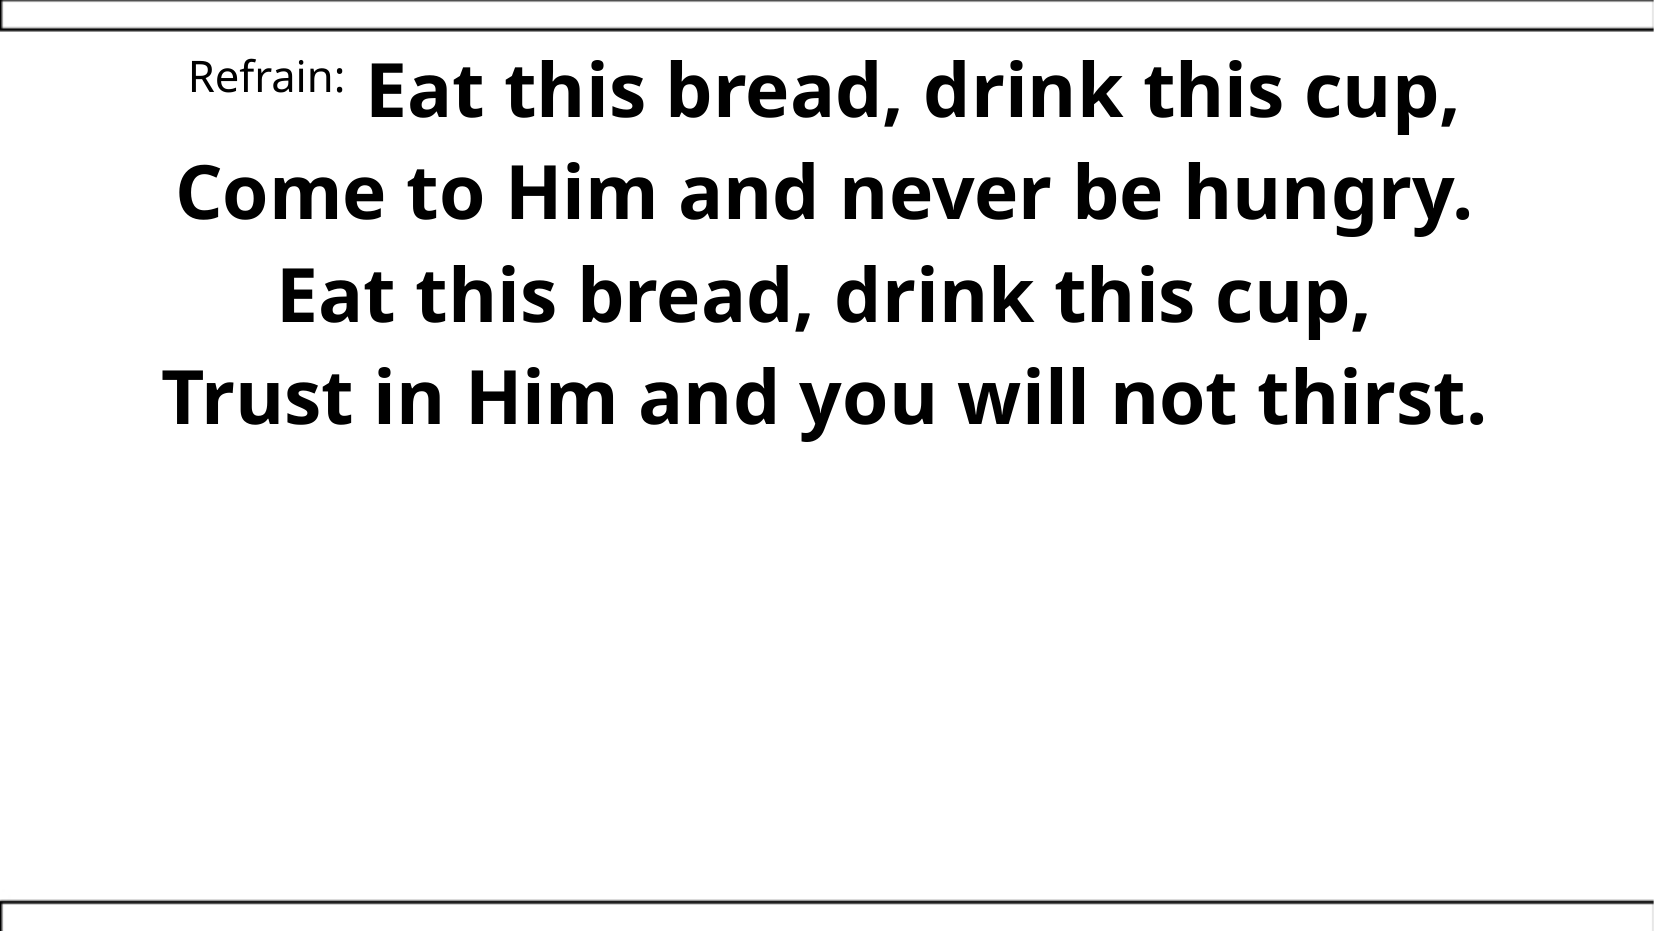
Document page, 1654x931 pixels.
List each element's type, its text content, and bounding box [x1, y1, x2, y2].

picture [0, 0, 1654, 931]
text_box Refrain: Eat this bread, drink this cup, Come to Him and never be hungry. Eat this bread, drink this cup, Trust in Him and you will not thirst. [120, 30, 1531, 445]
